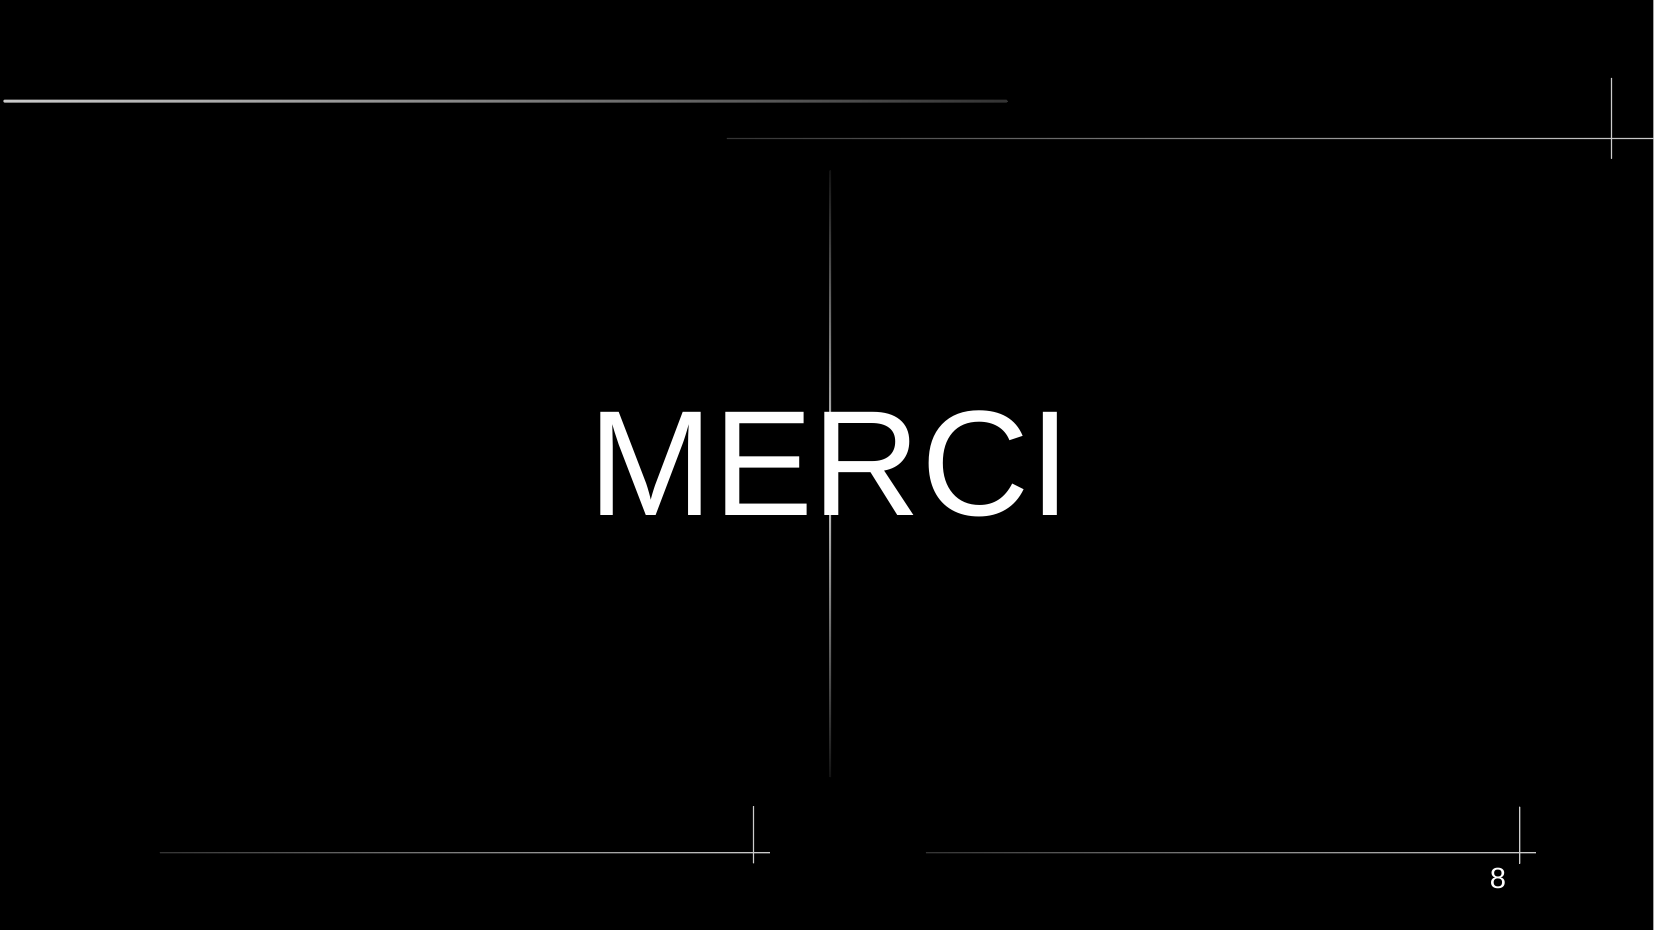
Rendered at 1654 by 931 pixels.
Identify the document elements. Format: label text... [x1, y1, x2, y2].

subtitle MERCI [29, 11, 1630, 916]
